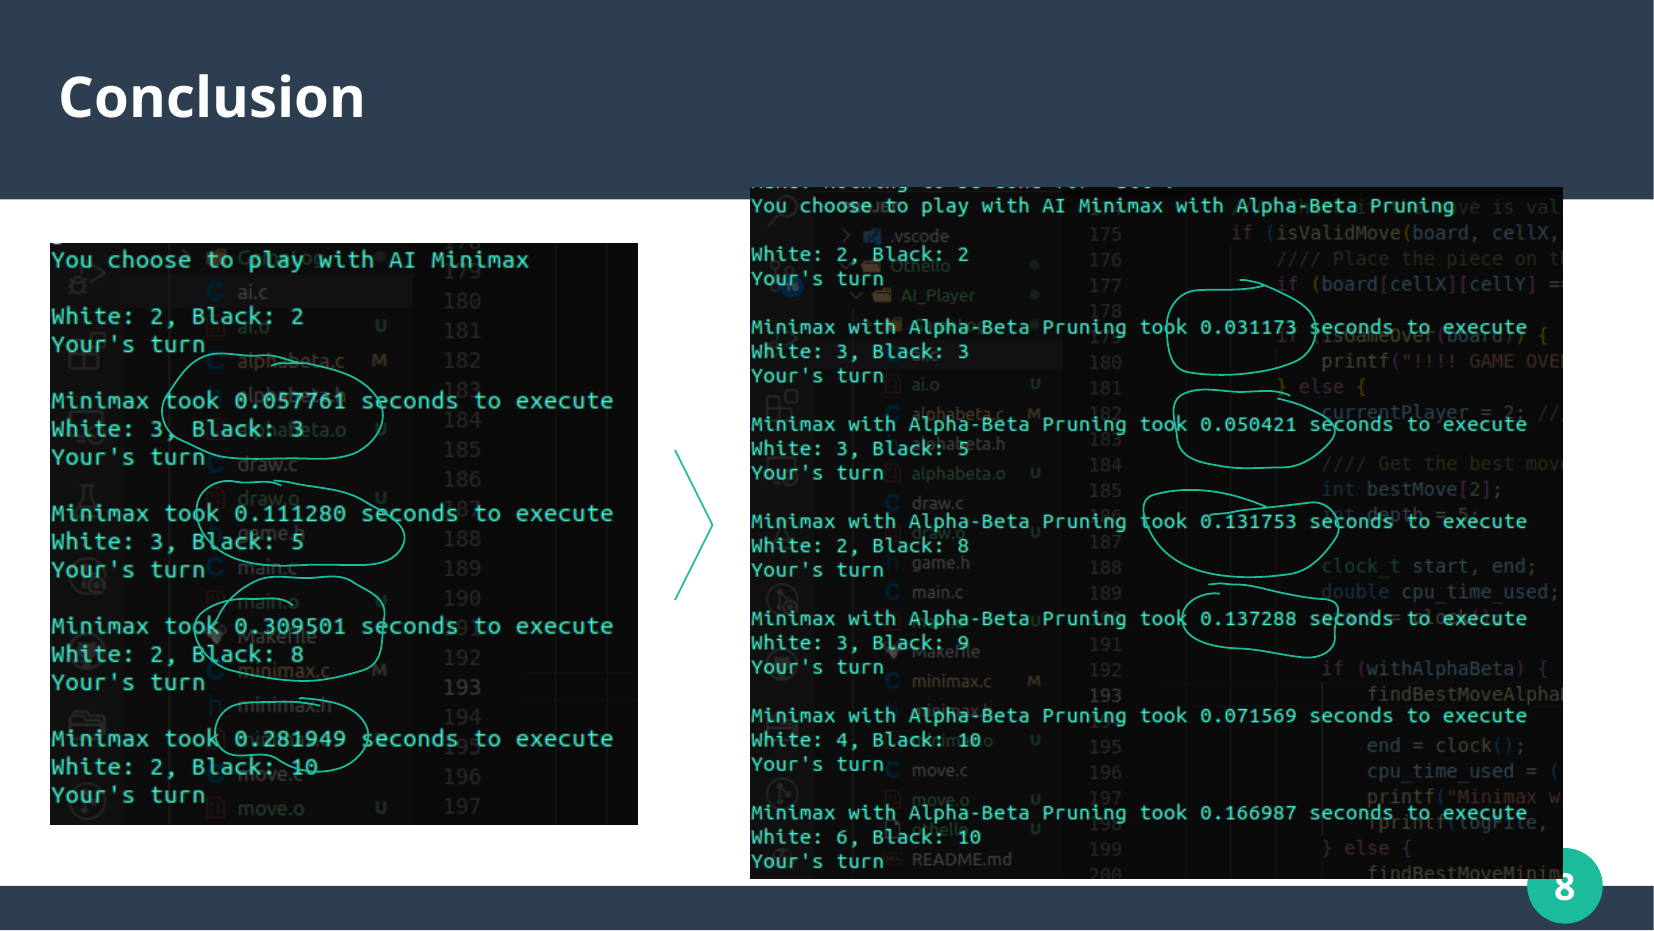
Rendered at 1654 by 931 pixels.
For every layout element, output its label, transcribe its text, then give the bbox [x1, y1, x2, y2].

picture [750, 187, 1563, 879]
title Conclusion [59, 37, 1595, 156]
picture [50, 243, 638, 826]
